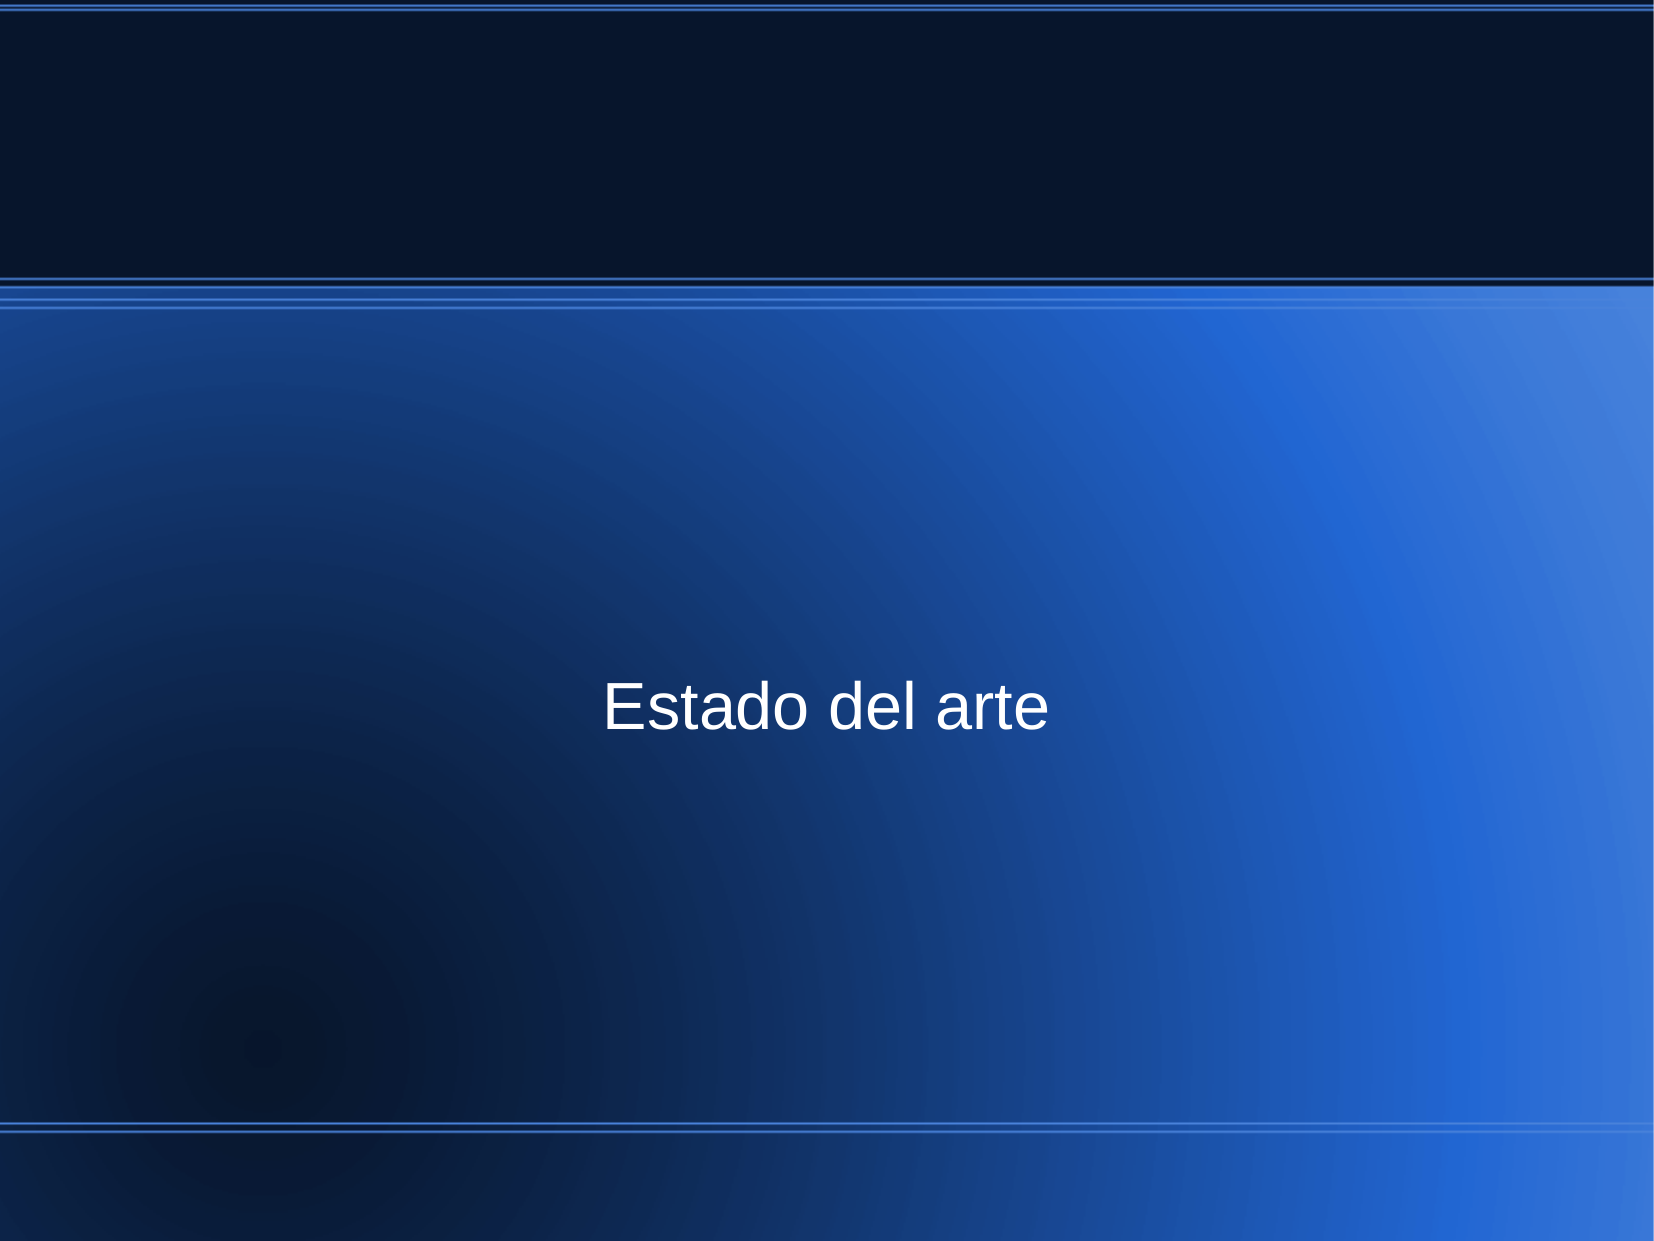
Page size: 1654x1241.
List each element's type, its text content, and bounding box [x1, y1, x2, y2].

picture [0, 0, 1654, 1241]
subtitle Estado del arte [82, 355, 1571, 1058]
